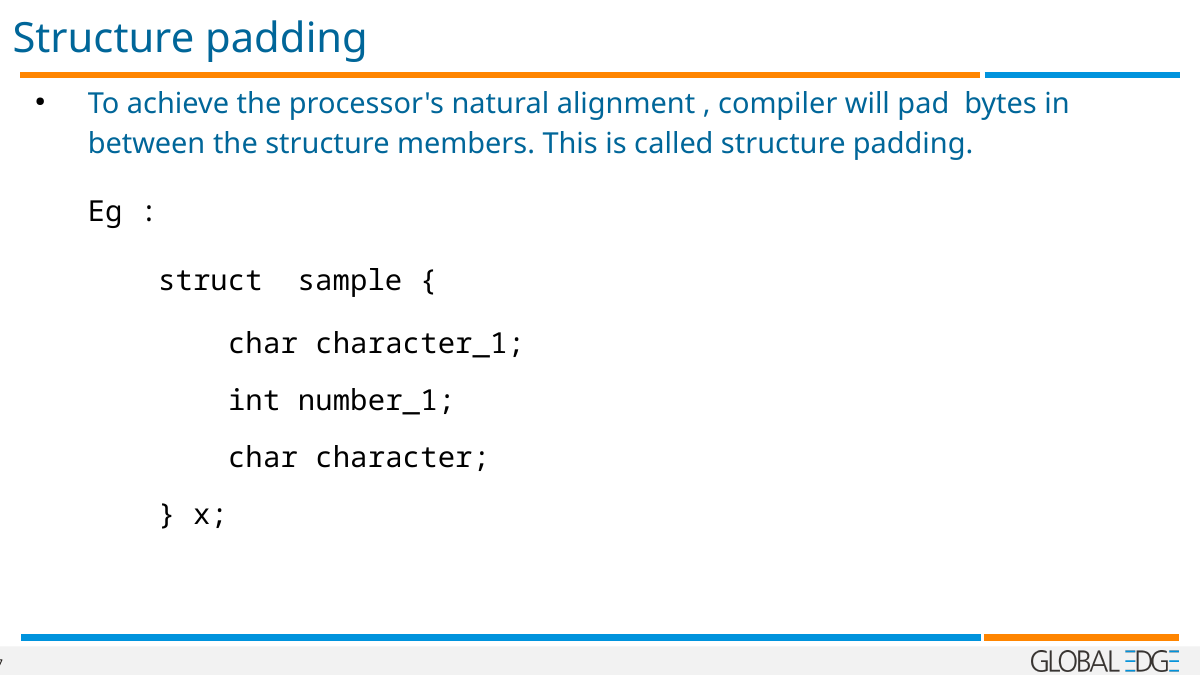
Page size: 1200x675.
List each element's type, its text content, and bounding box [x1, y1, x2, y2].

title Structure padding [12, 9, 1088, 63]
list To achieve the processor's natural alignment , compiler will pad bytes in between the structure members. This is called structure padding. Eg : struct sample { char character_1; int number_1; char character; } x; [17, 82, 1177, 638]
picture [1031, 650, 1179, 672]
